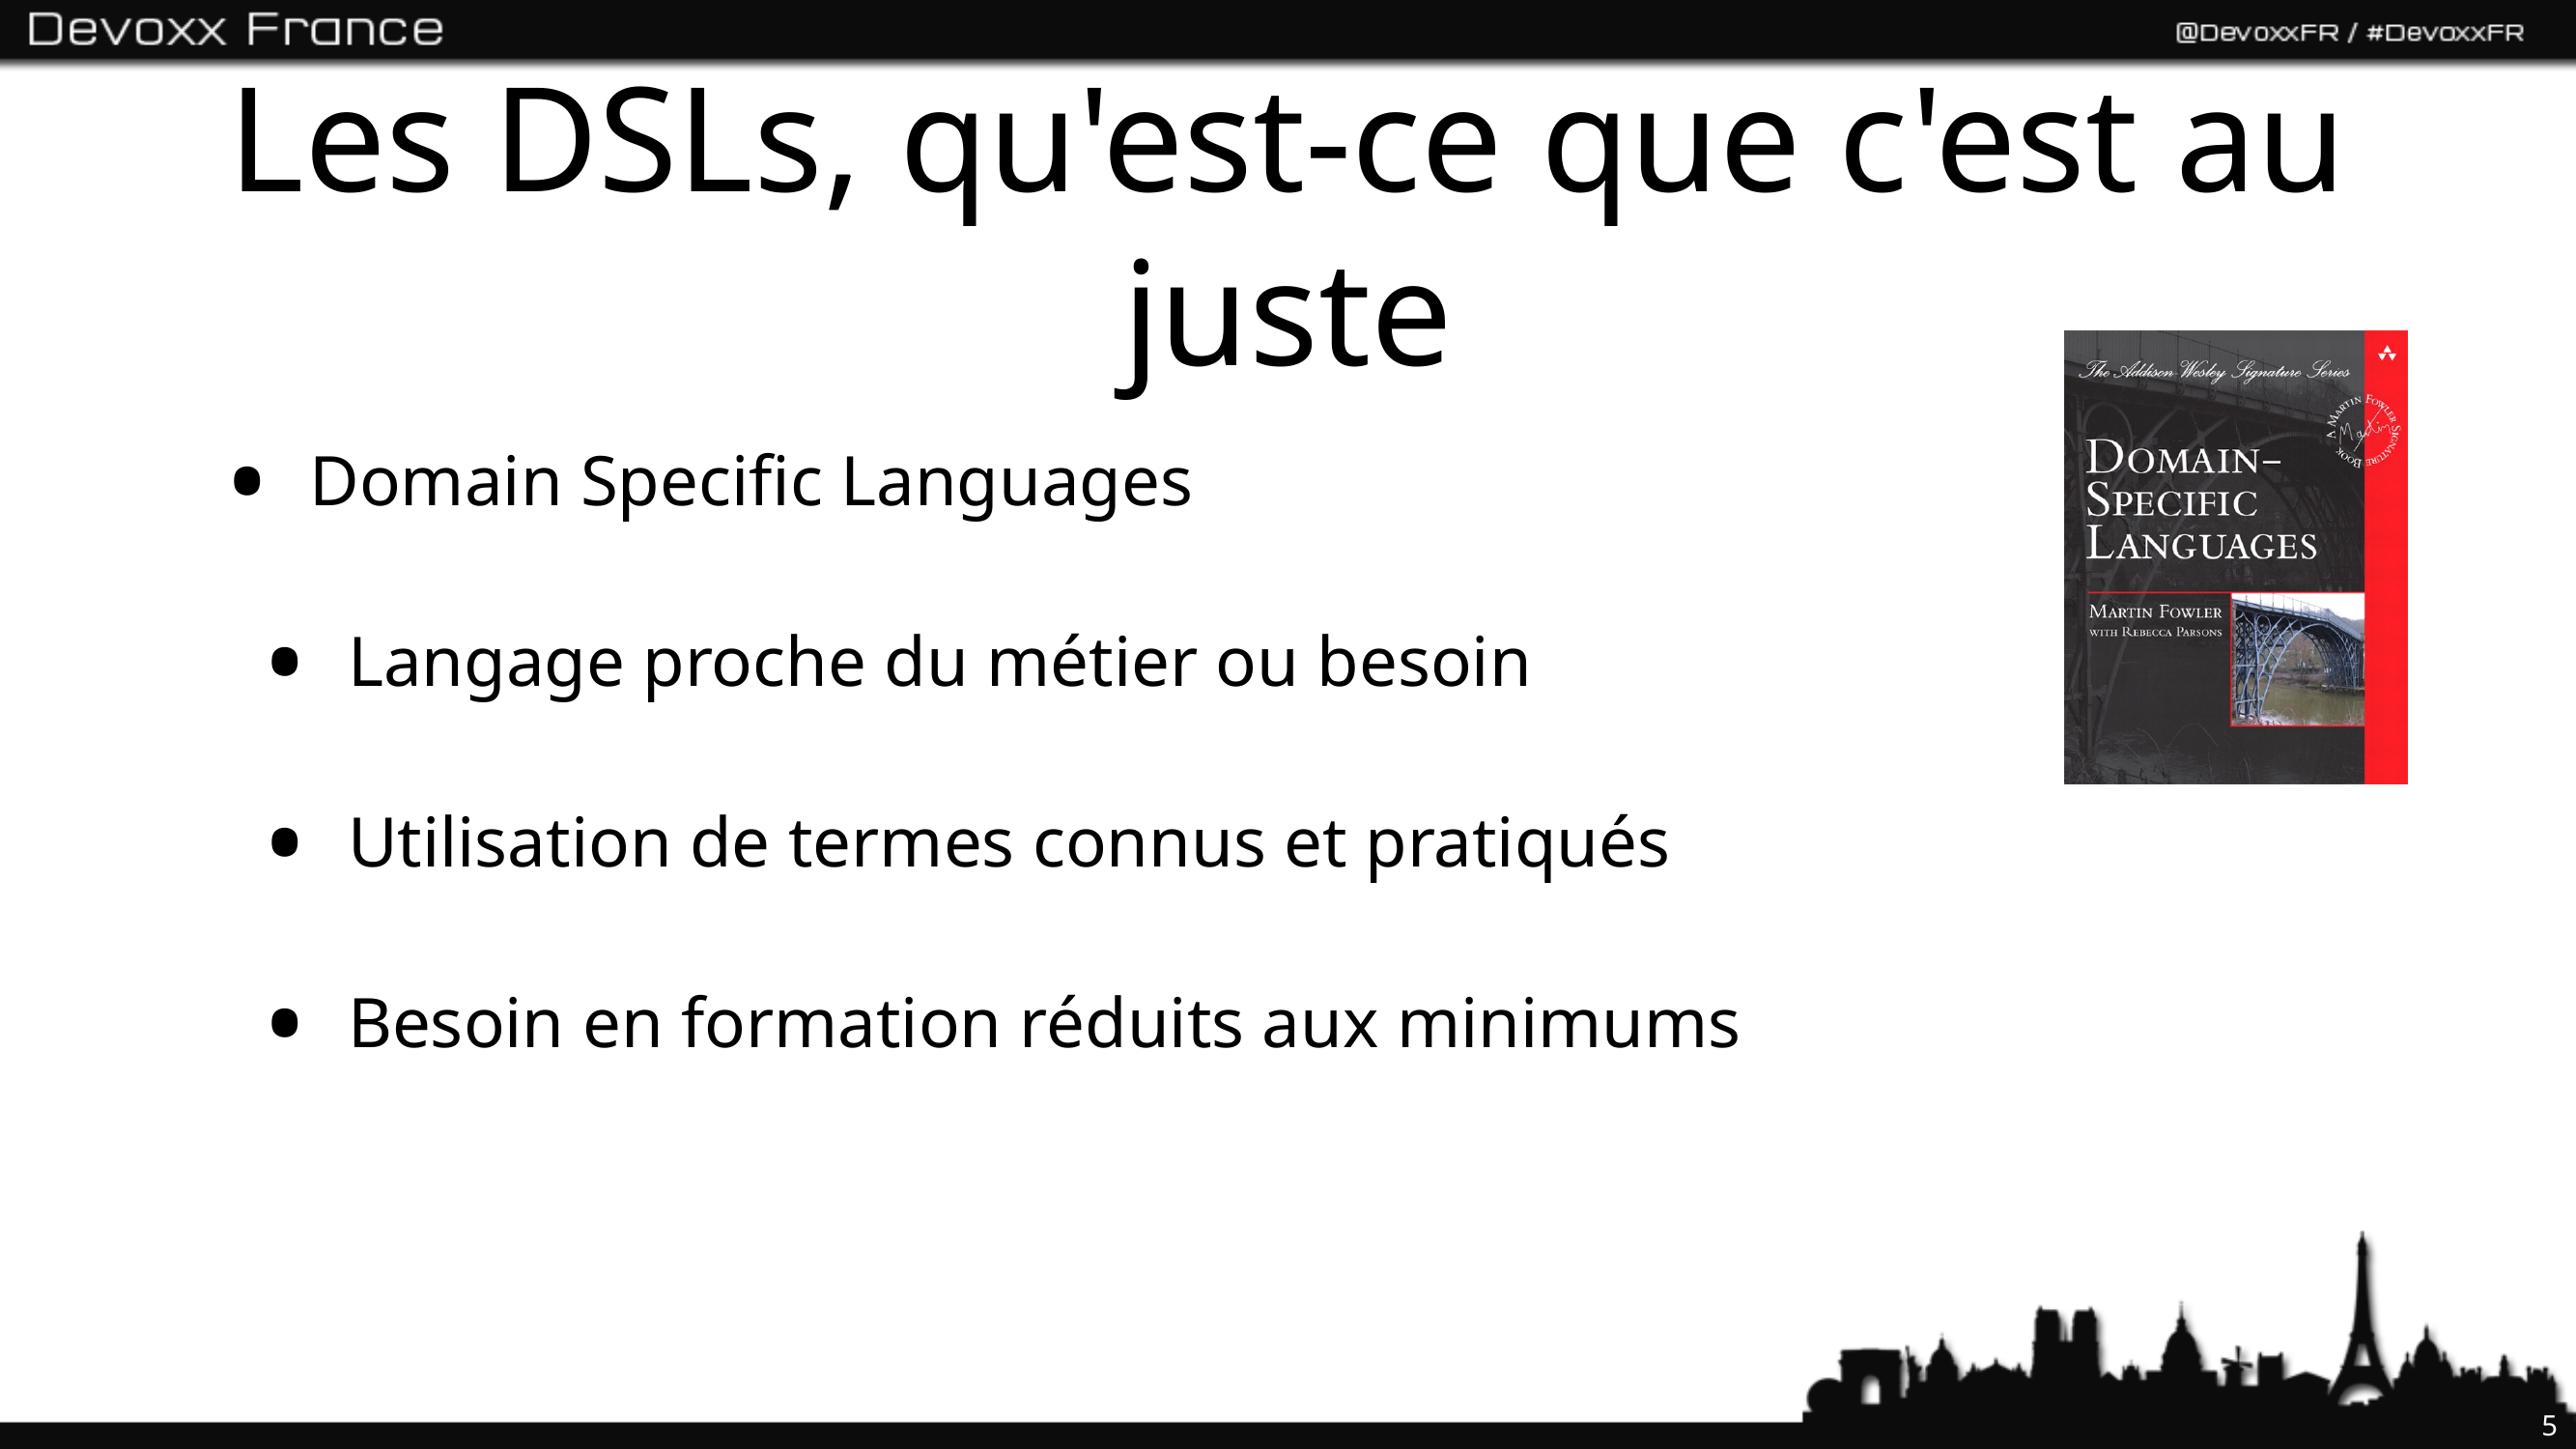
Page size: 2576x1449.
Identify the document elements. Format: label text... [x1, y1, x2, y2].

title Les DSLs, qu'est-ce que c'est au juste [183, 38, 2393, 403]
picture [0, 0, 2576, 1449]
list Domain Specific Languages Langage proche du métier ou besoin Utilisation de termes connus et pratiqués Besoin en formation réduits aux minimums [183, 412, 2393, 1317]
